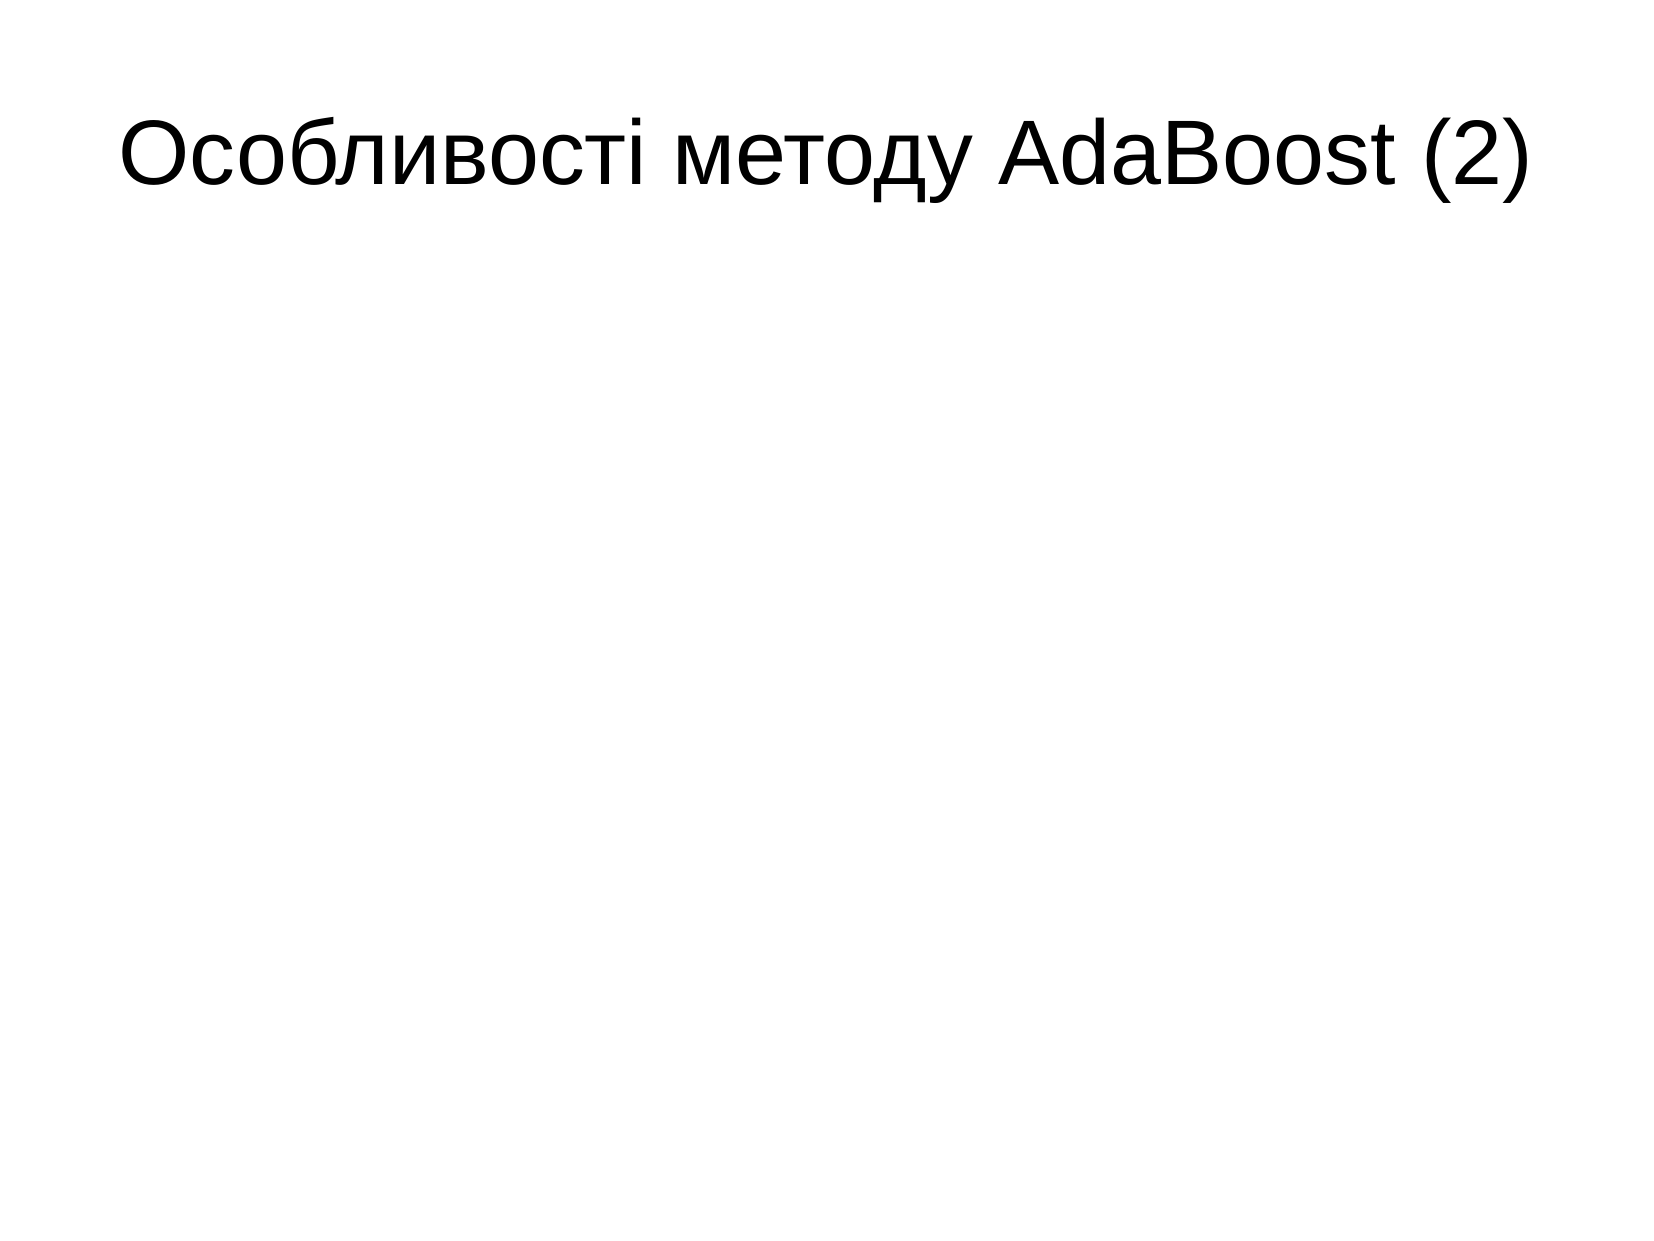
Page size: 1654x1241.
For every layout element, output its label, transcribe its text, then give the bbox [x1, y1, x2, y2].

title Особливості методу AdaBoost (2) [82, 49, 1571, 257]
